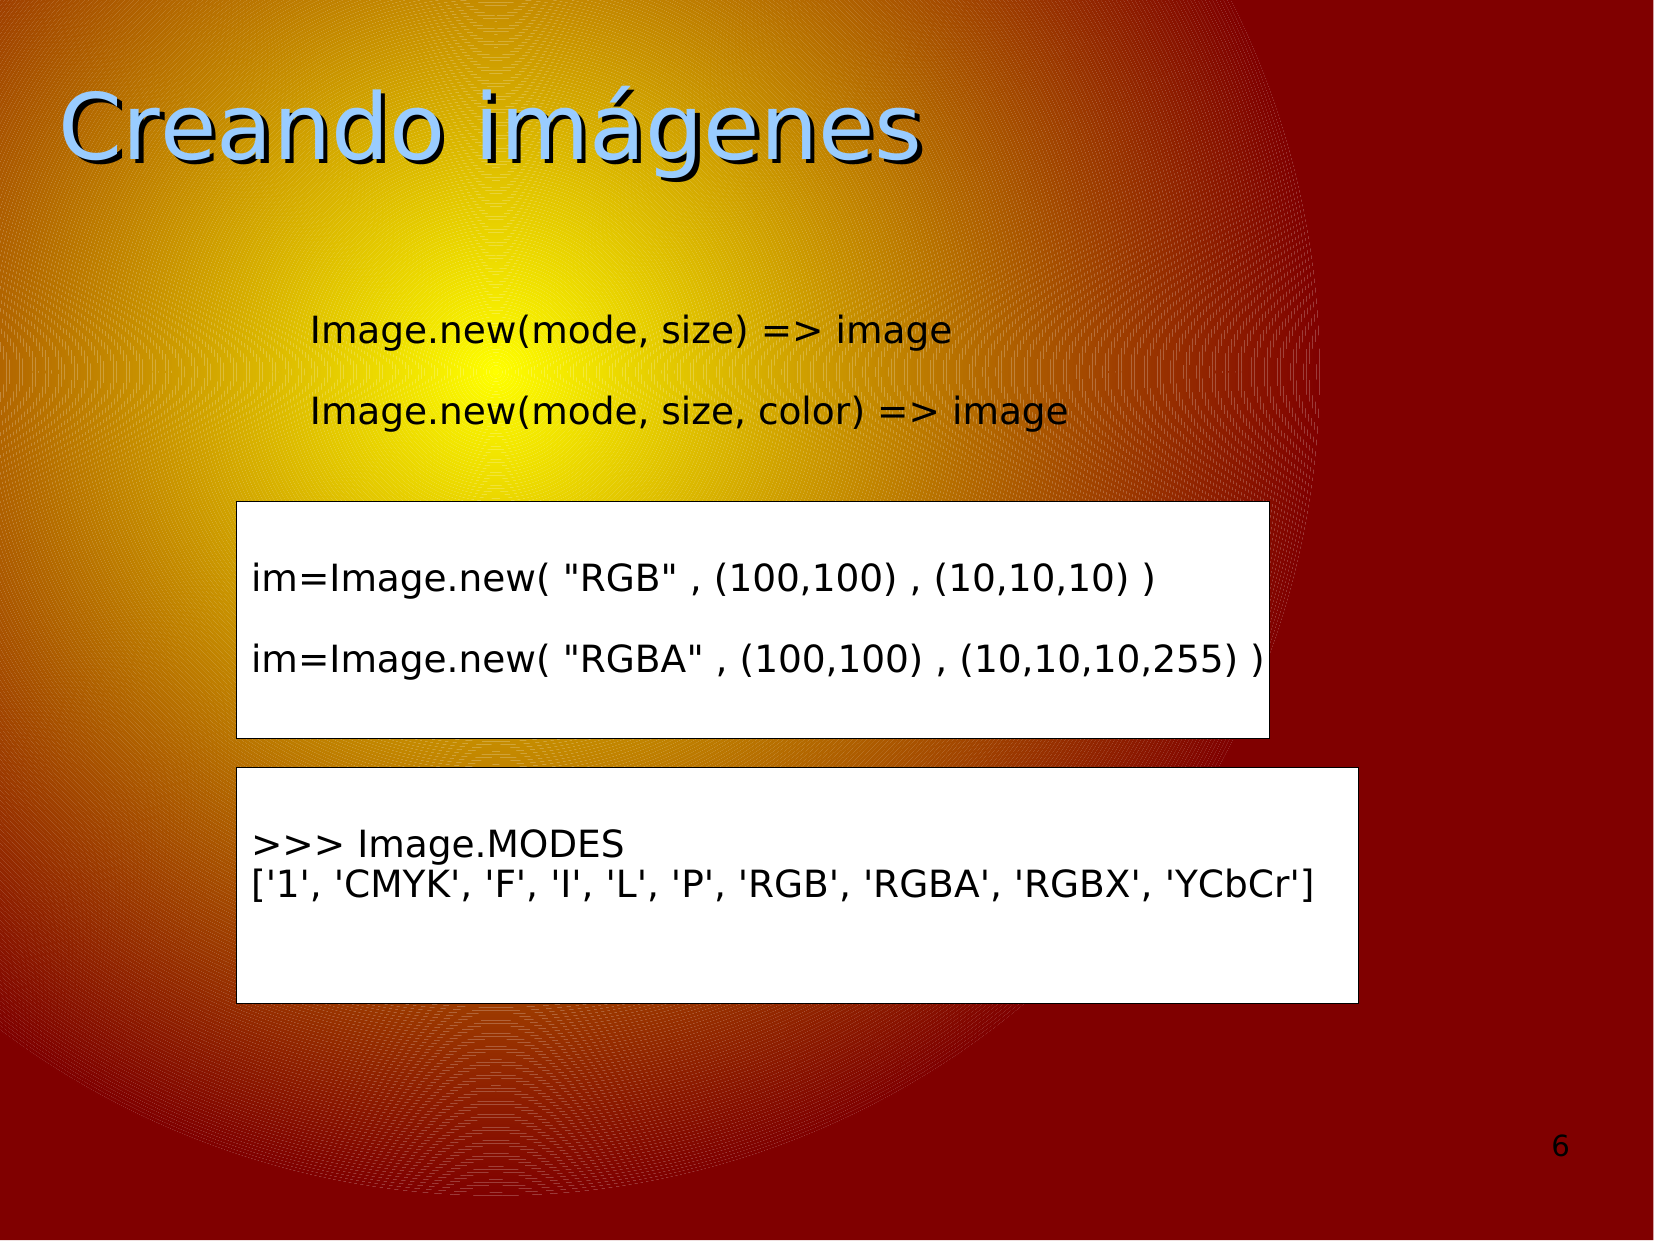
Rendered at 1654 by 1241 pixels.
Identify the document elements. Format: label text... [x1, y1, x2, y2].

text_box >>> Image.MODES ['1', 'CMYK', 'F', 'I', 'L', 'P', 'RGB', 'RGBA', 'RGBX', 'YCbCr'] [236, 767, 1359, 1004]
title Creando imágenes [59, 29, 1547, 228]
text_box im=Image.new( "RGB" , (100,100) , (10,10,10) ) im=Image.new( "RGBA" , (100,100) , (10,10,10,255) ) [236, 501, 1270, 739]
text_box Image.new(mode, size) => image Image.new(mode, size, color) => image [295, 303, 1085, 443]
